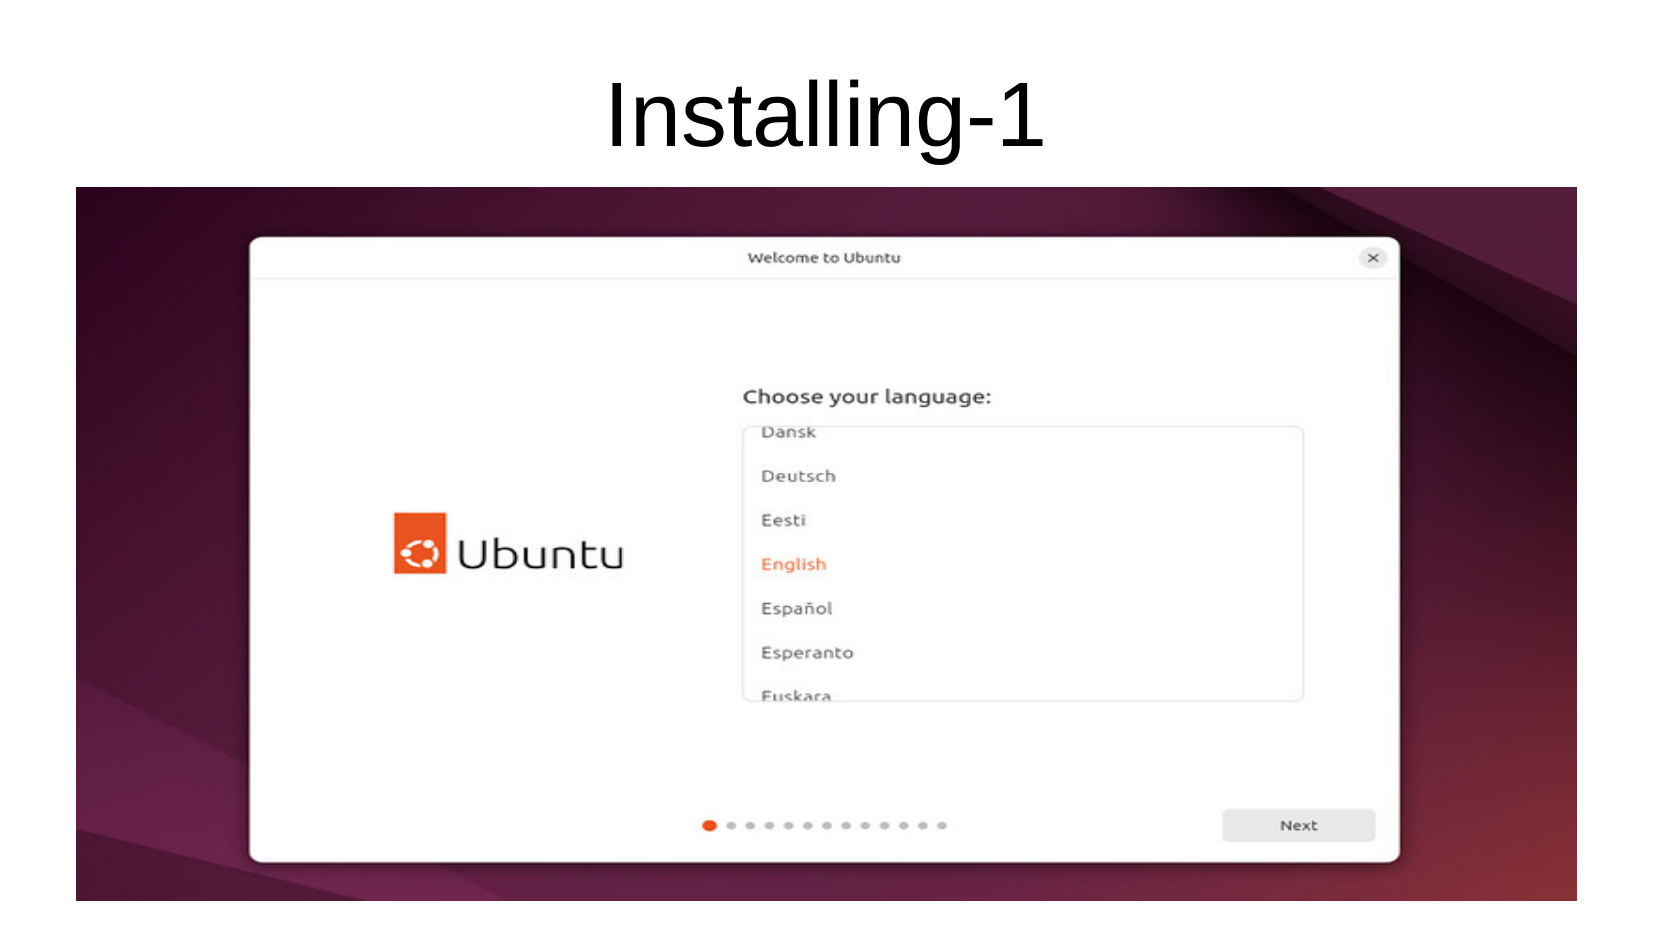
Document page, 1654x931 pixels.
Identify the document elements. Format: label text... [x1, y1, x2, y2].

picture [75, 187, 1577, 901]
title Installing-1 [82, 37, 1571, 187]
